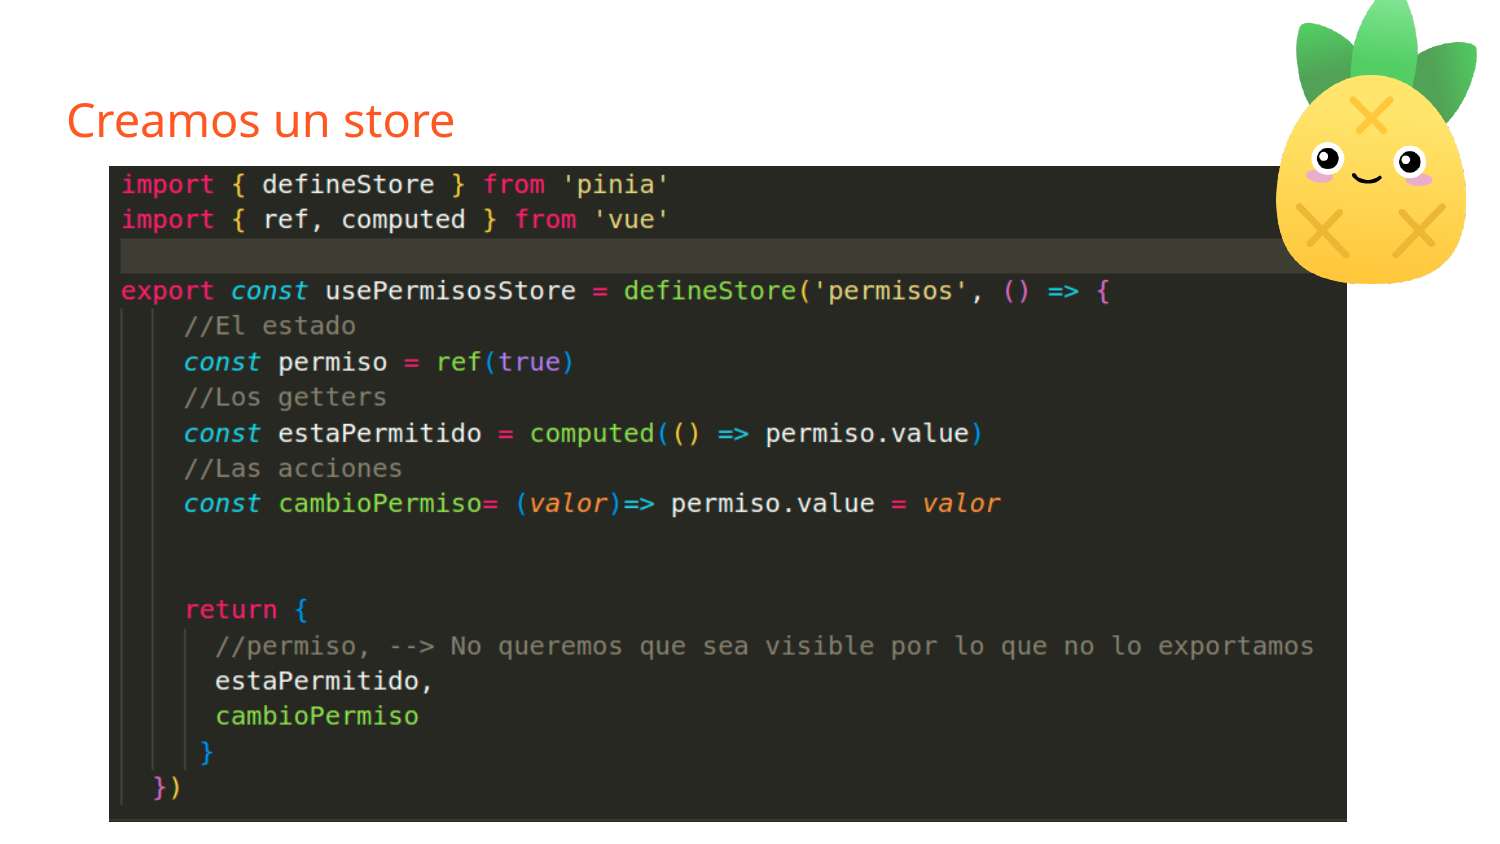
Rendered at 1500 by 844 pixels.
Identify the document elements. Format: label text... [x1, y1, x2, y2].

title Creamos un store [51, 72, 1276, 167]
picture [109, 0, 1477, 822]
